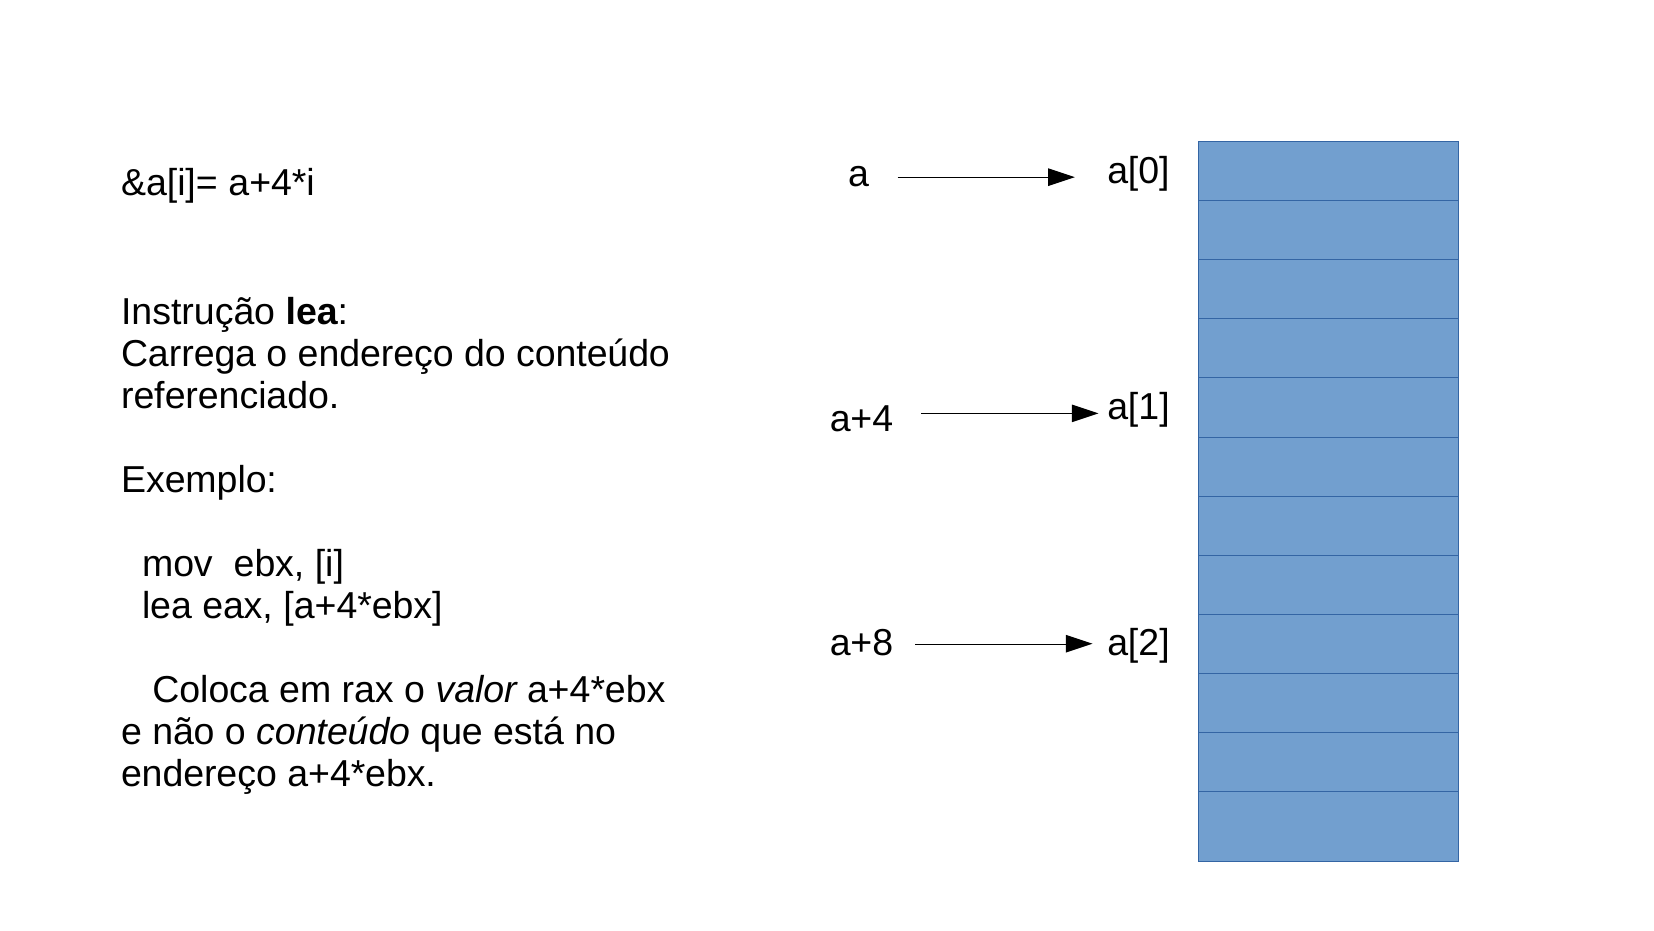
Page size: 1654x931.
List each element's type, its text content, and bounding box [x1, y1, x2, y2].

text_box Instrução lea: Carrega o endereço do conteúdo referenciado. Exemplo: mov ebx, [i] lea eax, [a+4*ebx] Coloca em rax o valor a+4*ebx e não o conteúdo que está no endereço a+4*ebx. [106, 283, 686, 803]
text_box a+4 [814, 389, 915, 449]
text_box a [833, 145, 884, 203]
text_box a[1] [1092, 377, 1188, 438]
text_box a[0] [1092, 141, 1188, 201]
text_box &a[i]= a+4*i [106, 153, 330, 211]
text_box a+8 [814, 614, 915, 674]
text_box a[2] [1092, 614, 1188, 674]
text_box [1198, 141, 1459, 862]
